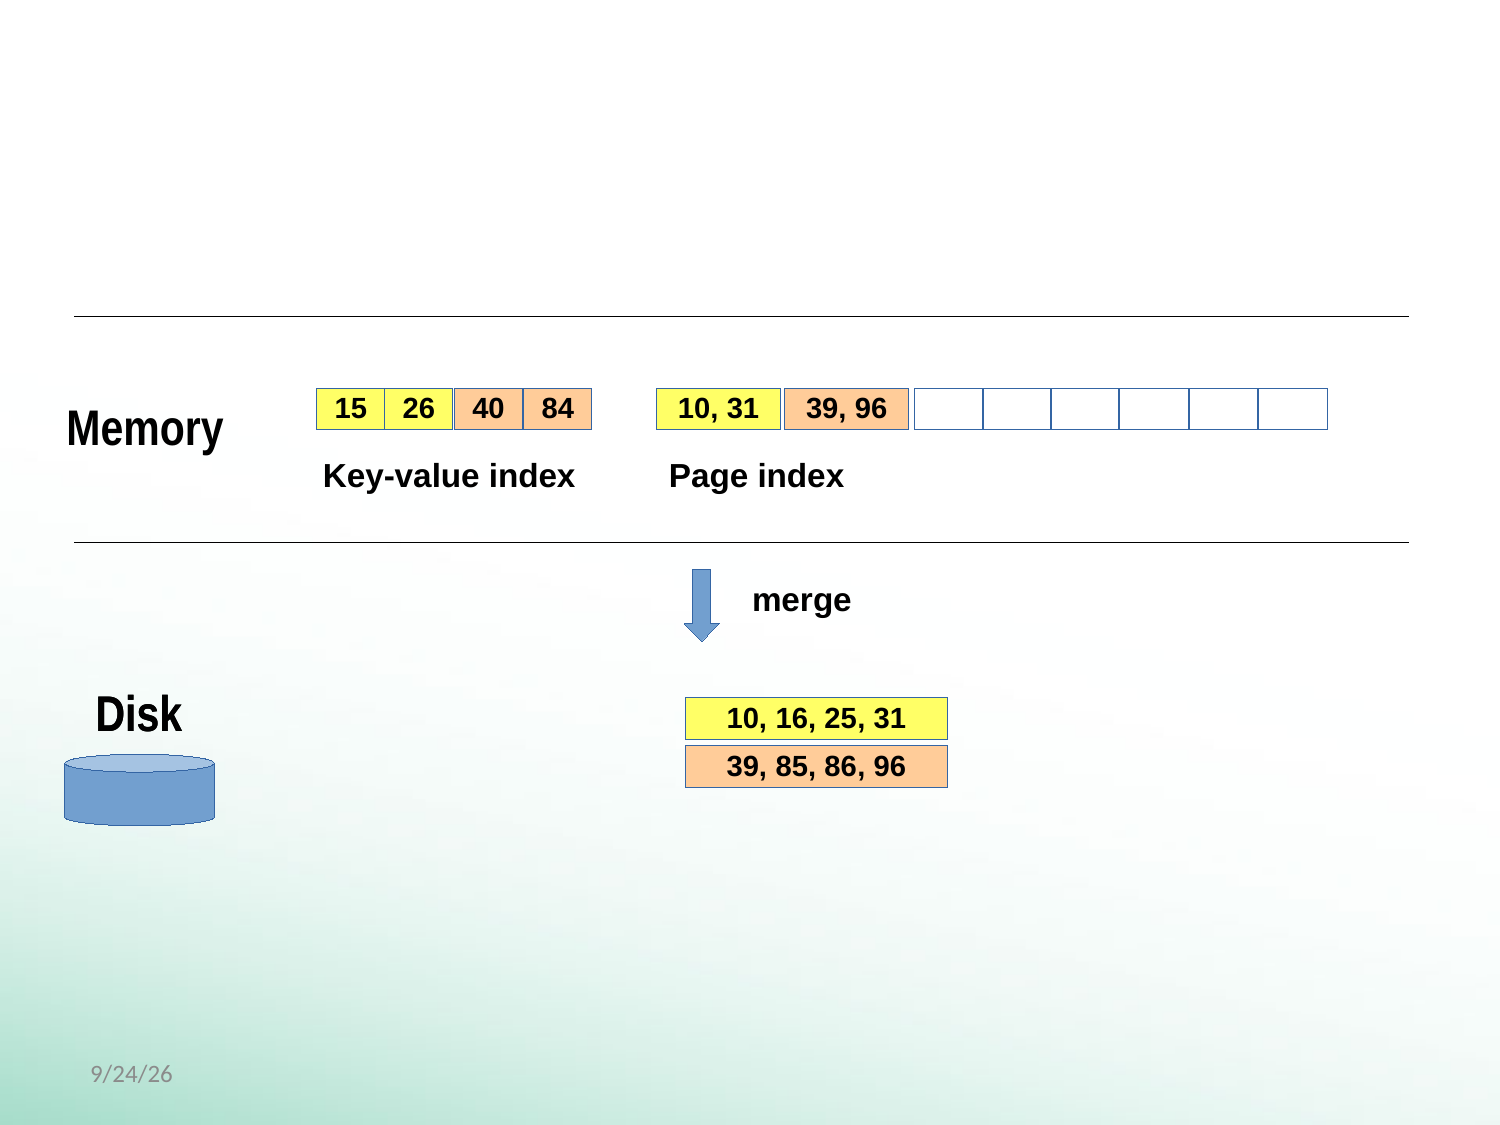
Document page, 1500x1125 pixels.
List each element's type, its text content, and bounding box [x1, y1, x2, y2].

text_box [684, 569, 720, 642]
text_box Disk [80, 677, 244, 761]
text_box merge [737, 573, 1032, 634]
text_box [64, 764, 215, 826]
text_box 39, 85, 86, 96 [685, 745, 948, 788]
text_box 10, 31 [656, 388, 781, 430]
text_box 26 [384, 388, 453, 430]
text_box 39, 96 [784, 388, 909, 430]
text_box 40 [454, 388, 523, 430]
text_box Memory [51, 391, 293, 476]
picture [0, 0, 1500, 1125]
text_box 15 [316, 388, 384, 430]
text_box Page index [654, 450, 948, 511]
text_box 84 [523, 388, 592, 430]
text_box 10, 16, 25, 31 [685, 697, 948, 740]
text_box Key-value index [308, 450, 602, 511]
text_box 45 [64, 757, 215, 773]
